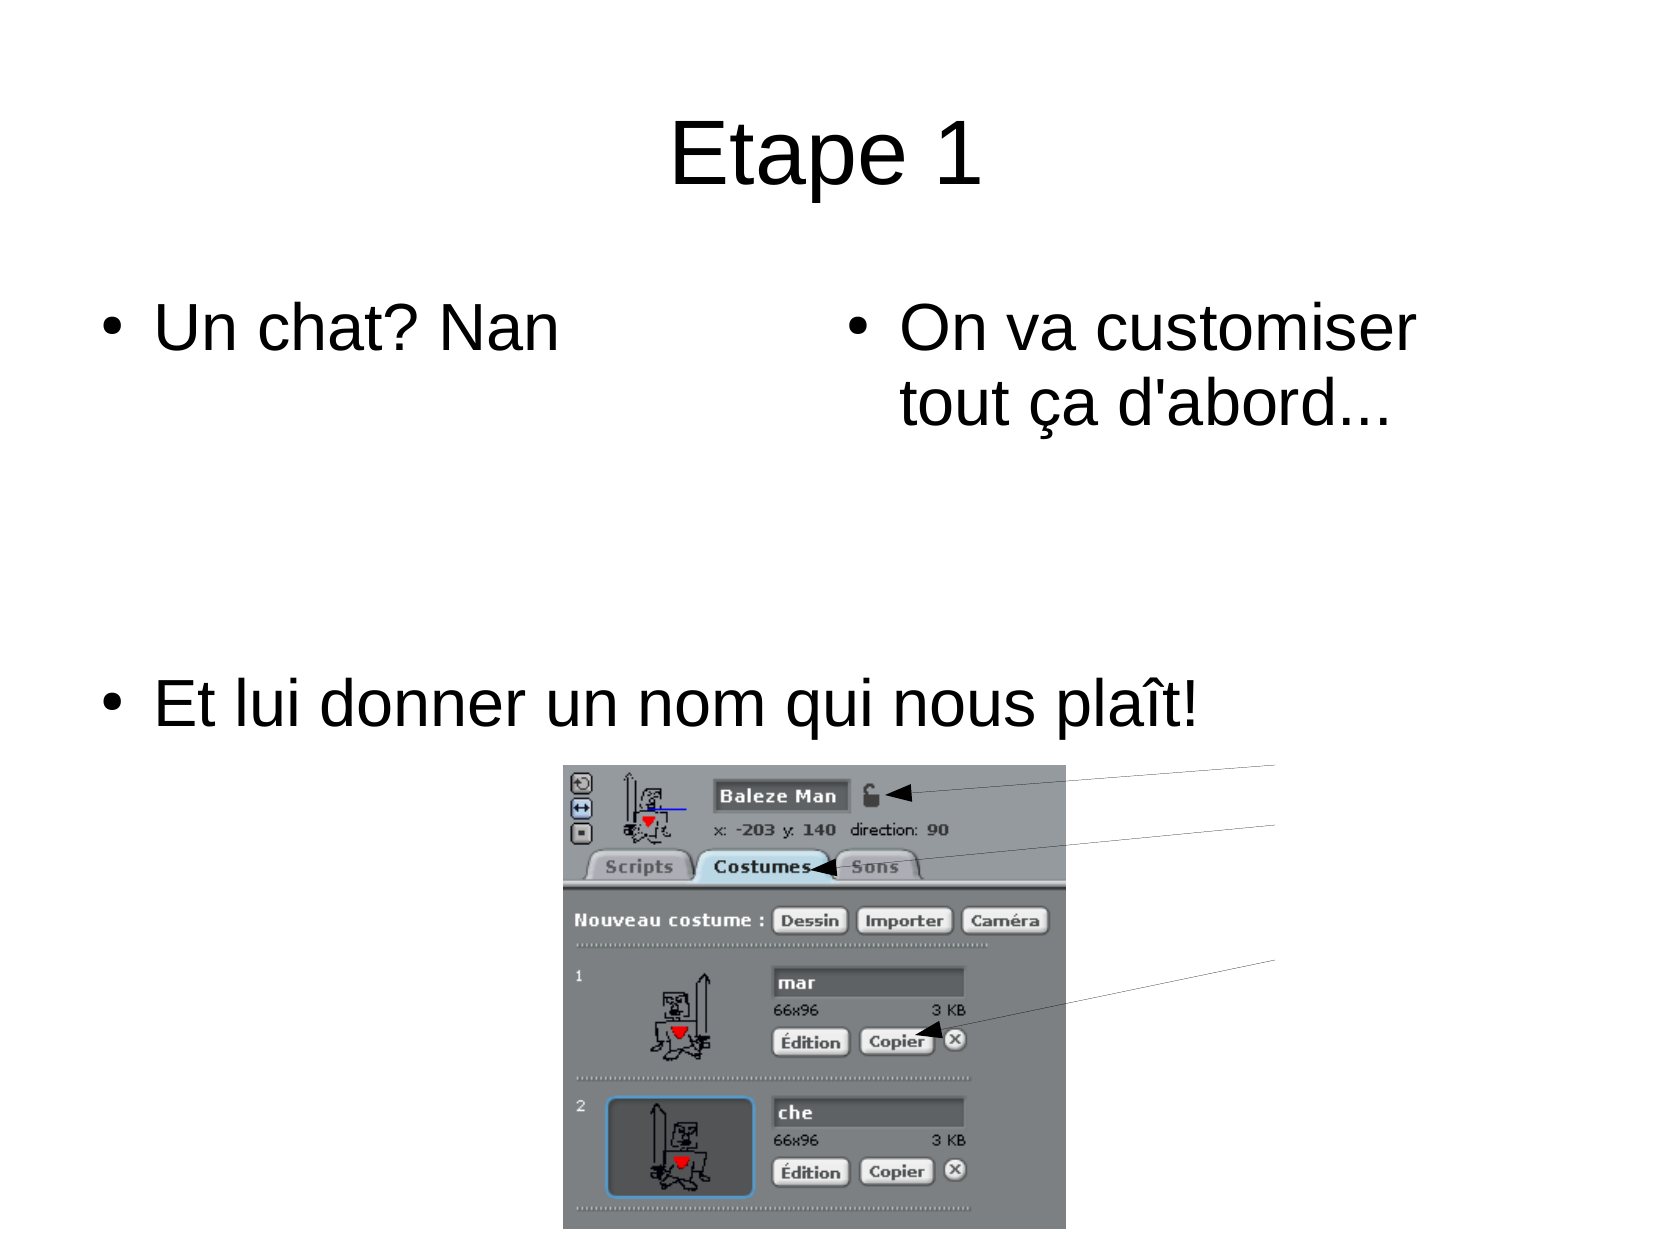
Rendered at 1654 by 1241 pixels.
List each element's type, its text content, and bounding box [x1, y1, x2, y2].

picture [563, 765, 1066, 1229]
title Etape 1 [82, 49, 1571, 257]
list Et lui donner un nom qui nous plaît! [82, 665, 1538, 1009]
list On va customiser tout ça d'abord... [828, 290, 1539, 634]
list Un chat? Nan [82, 290, 793, 634]
